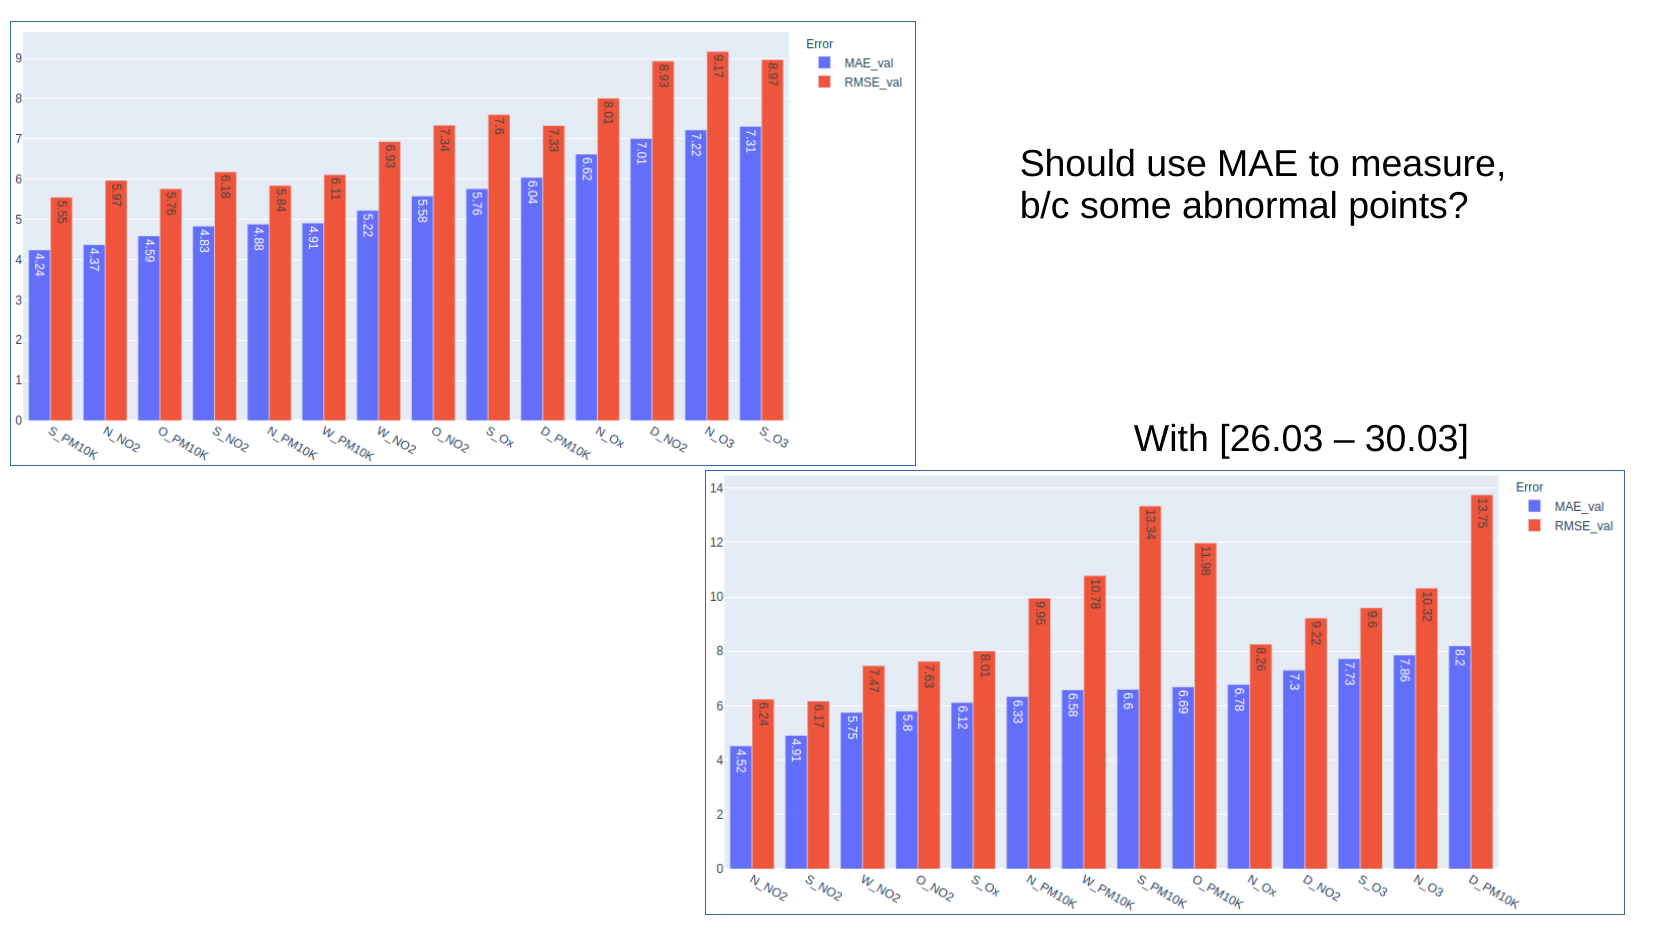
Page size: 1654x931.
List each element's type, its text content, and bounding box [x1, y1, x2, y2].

picture [705, 470, 1625, 915]
picture [10, 21, 916, 466]
text_box With [26.03 – 30.03] [1119, 409, 1592, 471]
text_box Should use MAE to measure, b/c some abnormal points? [1005, 135, 1546, 286]
